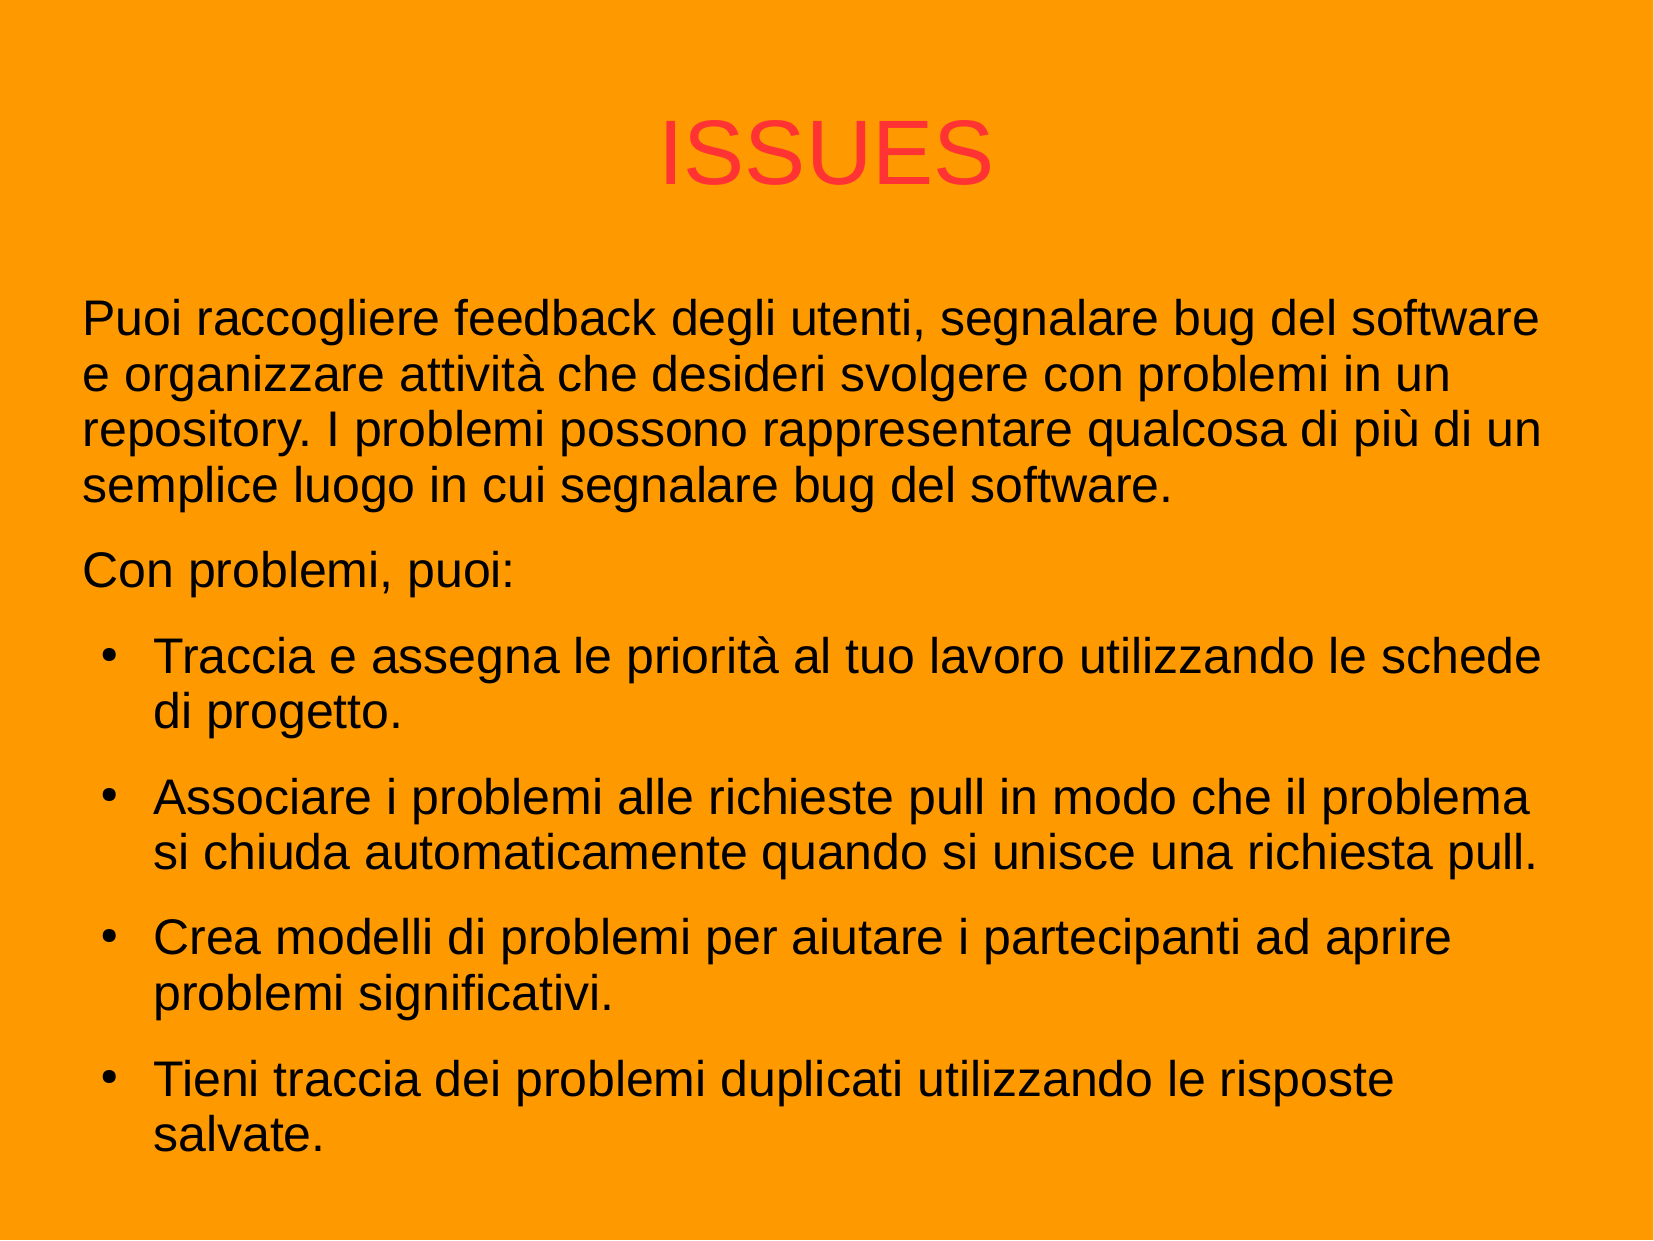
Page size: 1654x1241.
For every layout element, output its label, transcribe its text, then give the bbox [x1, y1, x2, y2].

title ISSUES [82, 49, 1571, 257]
list Puoi raccogliere feedback degli utenti, segnalare bug del software e organizzare attività che desideri svolgere con problemi in un repository. I problemi possono rappresentare qualcosa di più di un semplice luogo in cui segnalare bug del software. Con problemi, puoi: Traccia e assegna le priorità al tuo lavoro utilizzando le schede di progetto. Associare i problemi alle richieste pull in modo che il problema si chiuda automaticamente quando si unisce una richiesta pull. Crea modelli di problemi per aiutare i partecipanti ad aprire problemi significativi. Tieni traccia dei problemi duplicati utilizzando le risposte salvate. [82, 290, 1571, 1163]
